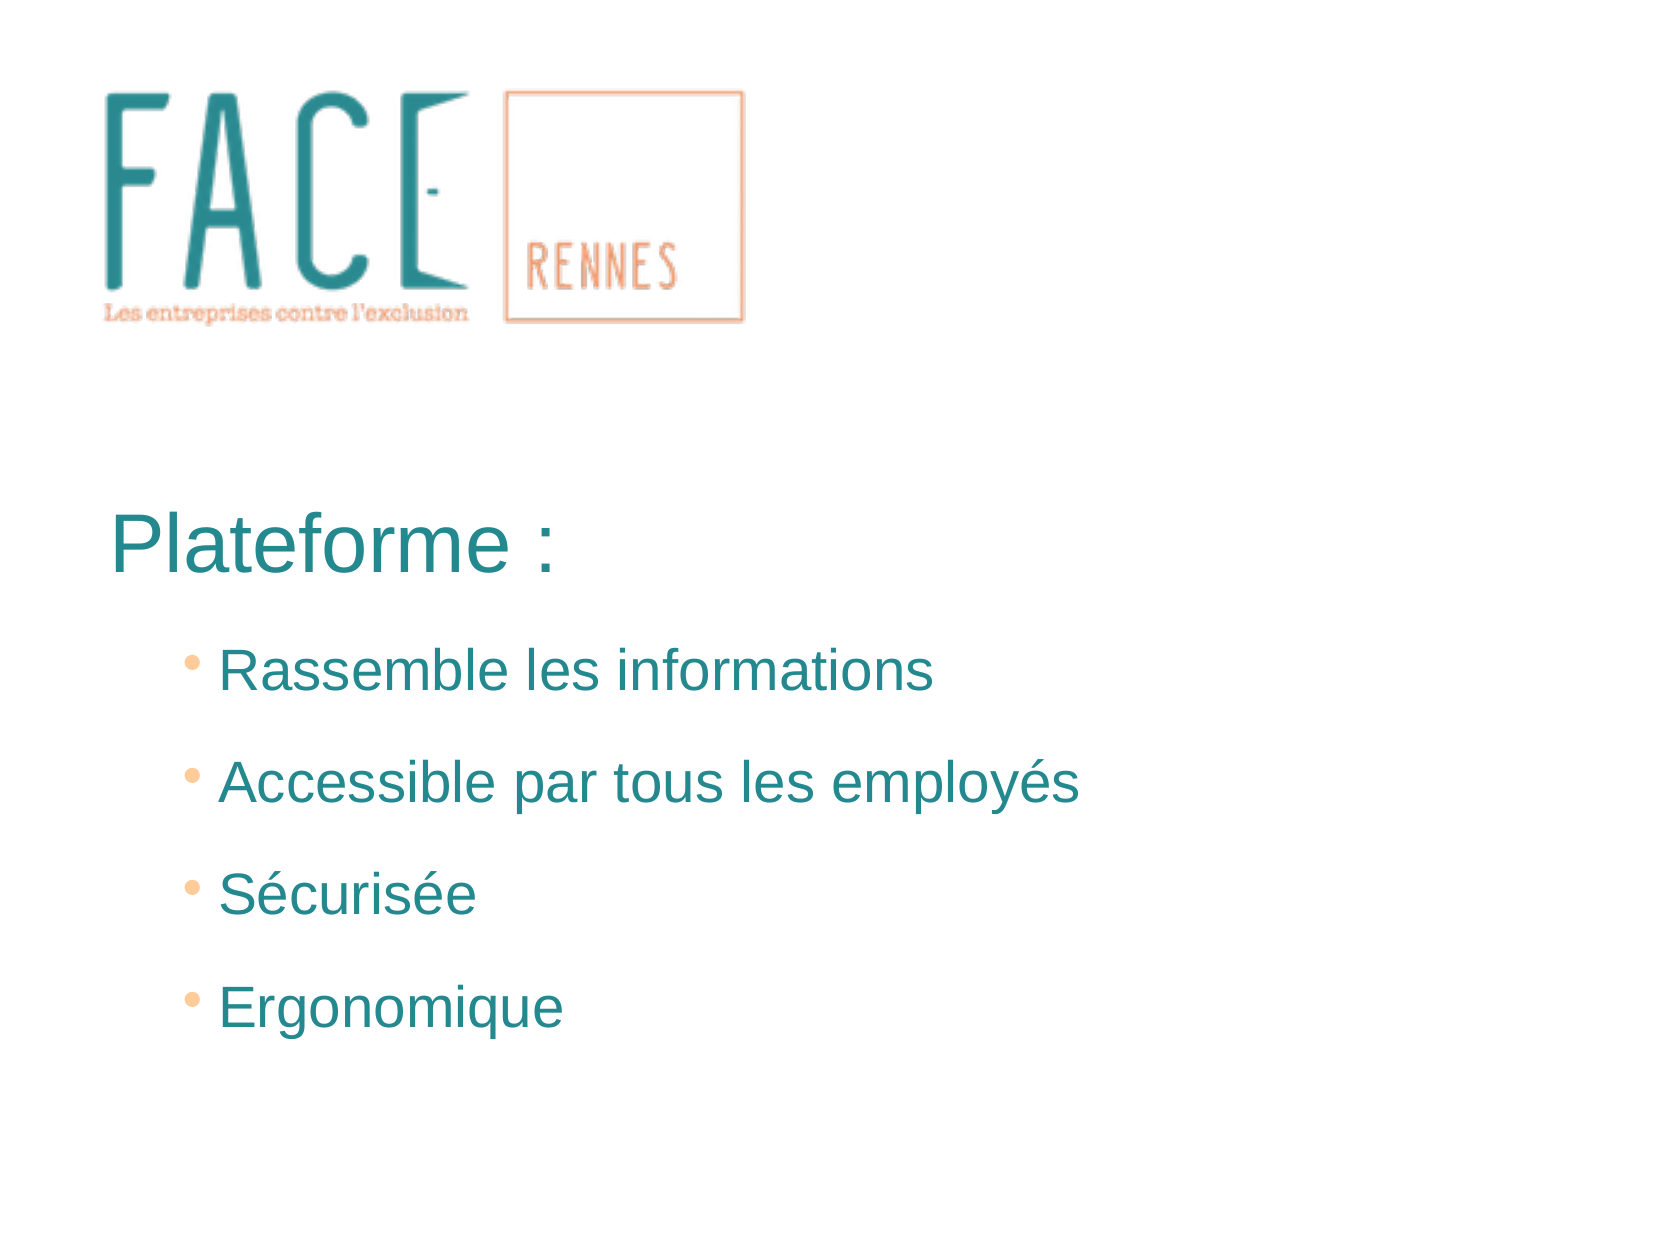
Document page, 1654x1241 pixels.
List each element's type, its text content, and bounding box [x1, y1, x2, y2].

text_box Plateforme : Rassemble les informations Accessible par tous les employés Sécurisée Ergonomique [94, 507, 1276, 1047]
picture [57, 38, 790, 373]
